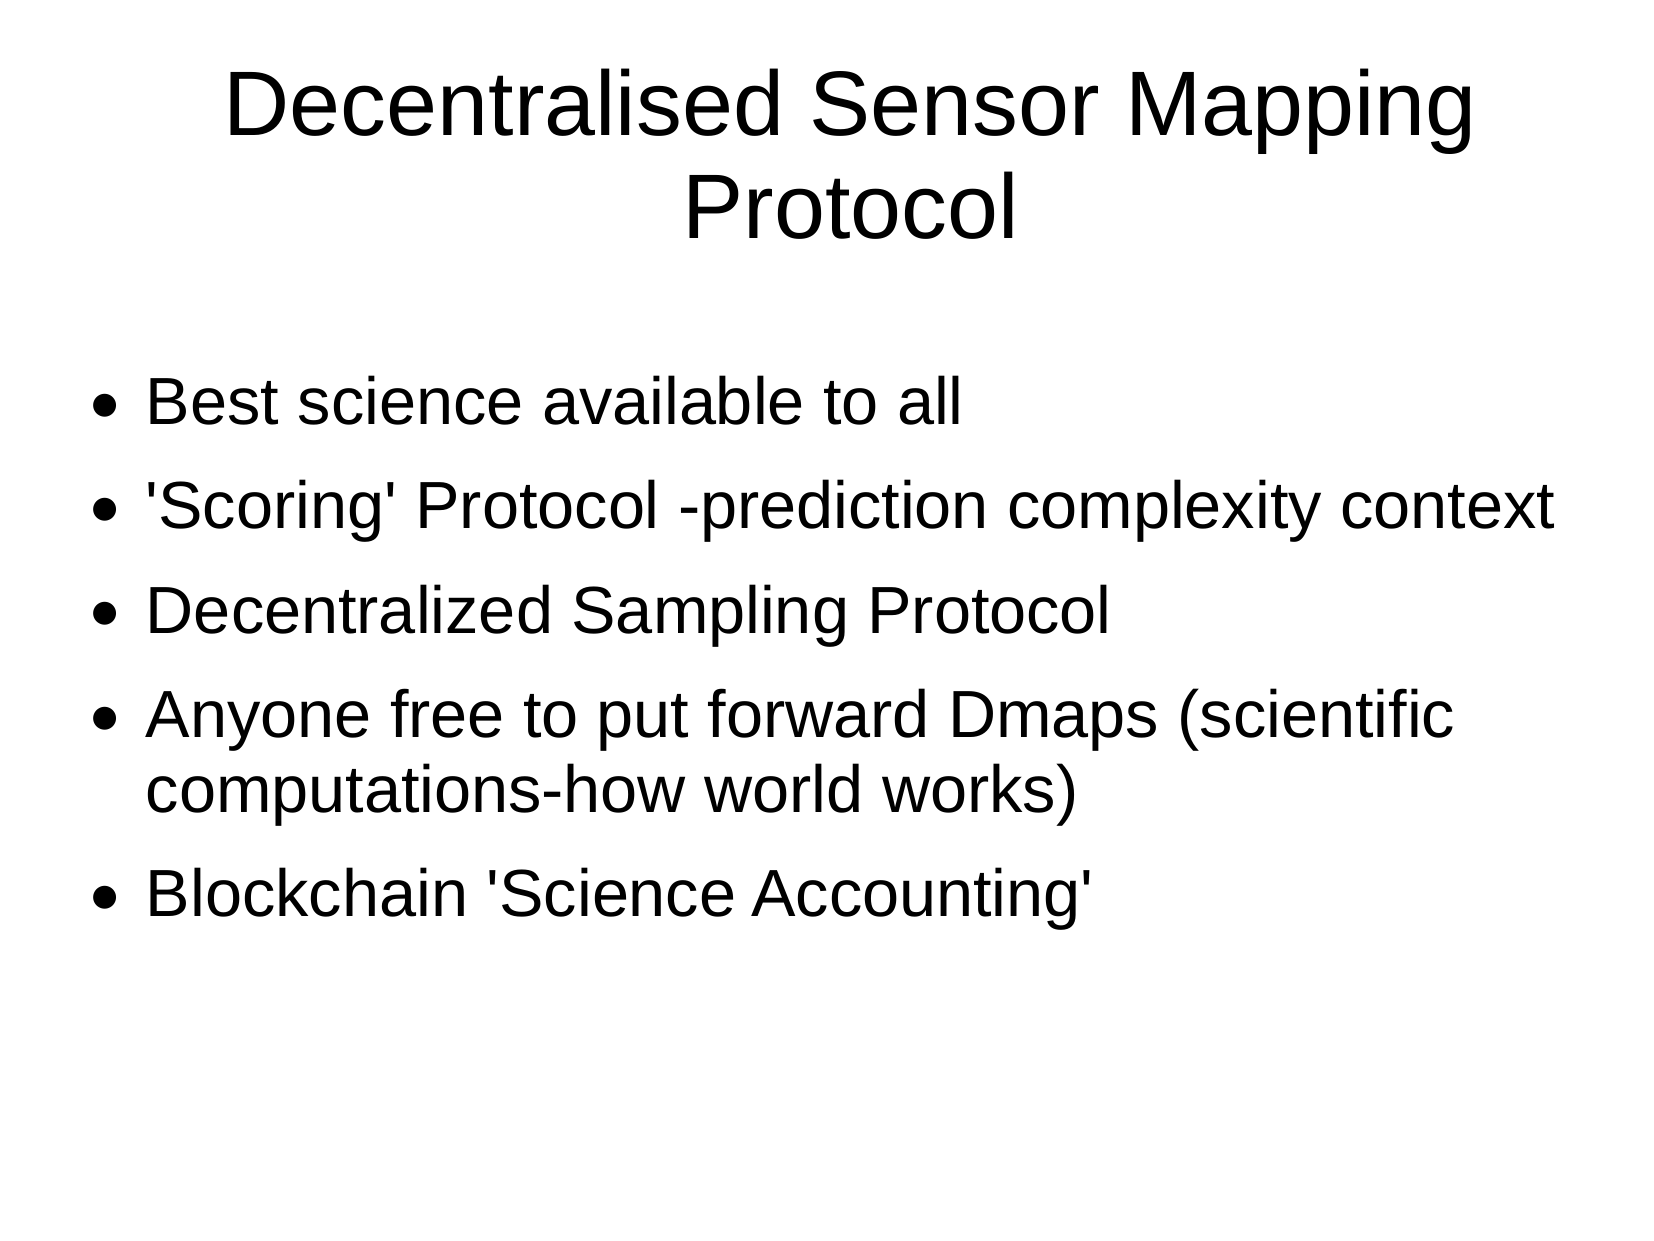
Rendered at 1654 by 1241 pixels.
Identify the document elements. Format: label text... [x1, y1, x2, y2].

title Decentralised Sensor Mapping Protocol [82, 49, 1620, 257]
list Best science available to all 'Scoring' Protocol -prediction complexity context Decentralized Sampling Protocol Anyone free to put forward Dmaps (scientific computations-how world works) Blockchain 'Science Accounting' [75, 360, 1563, 1080]
